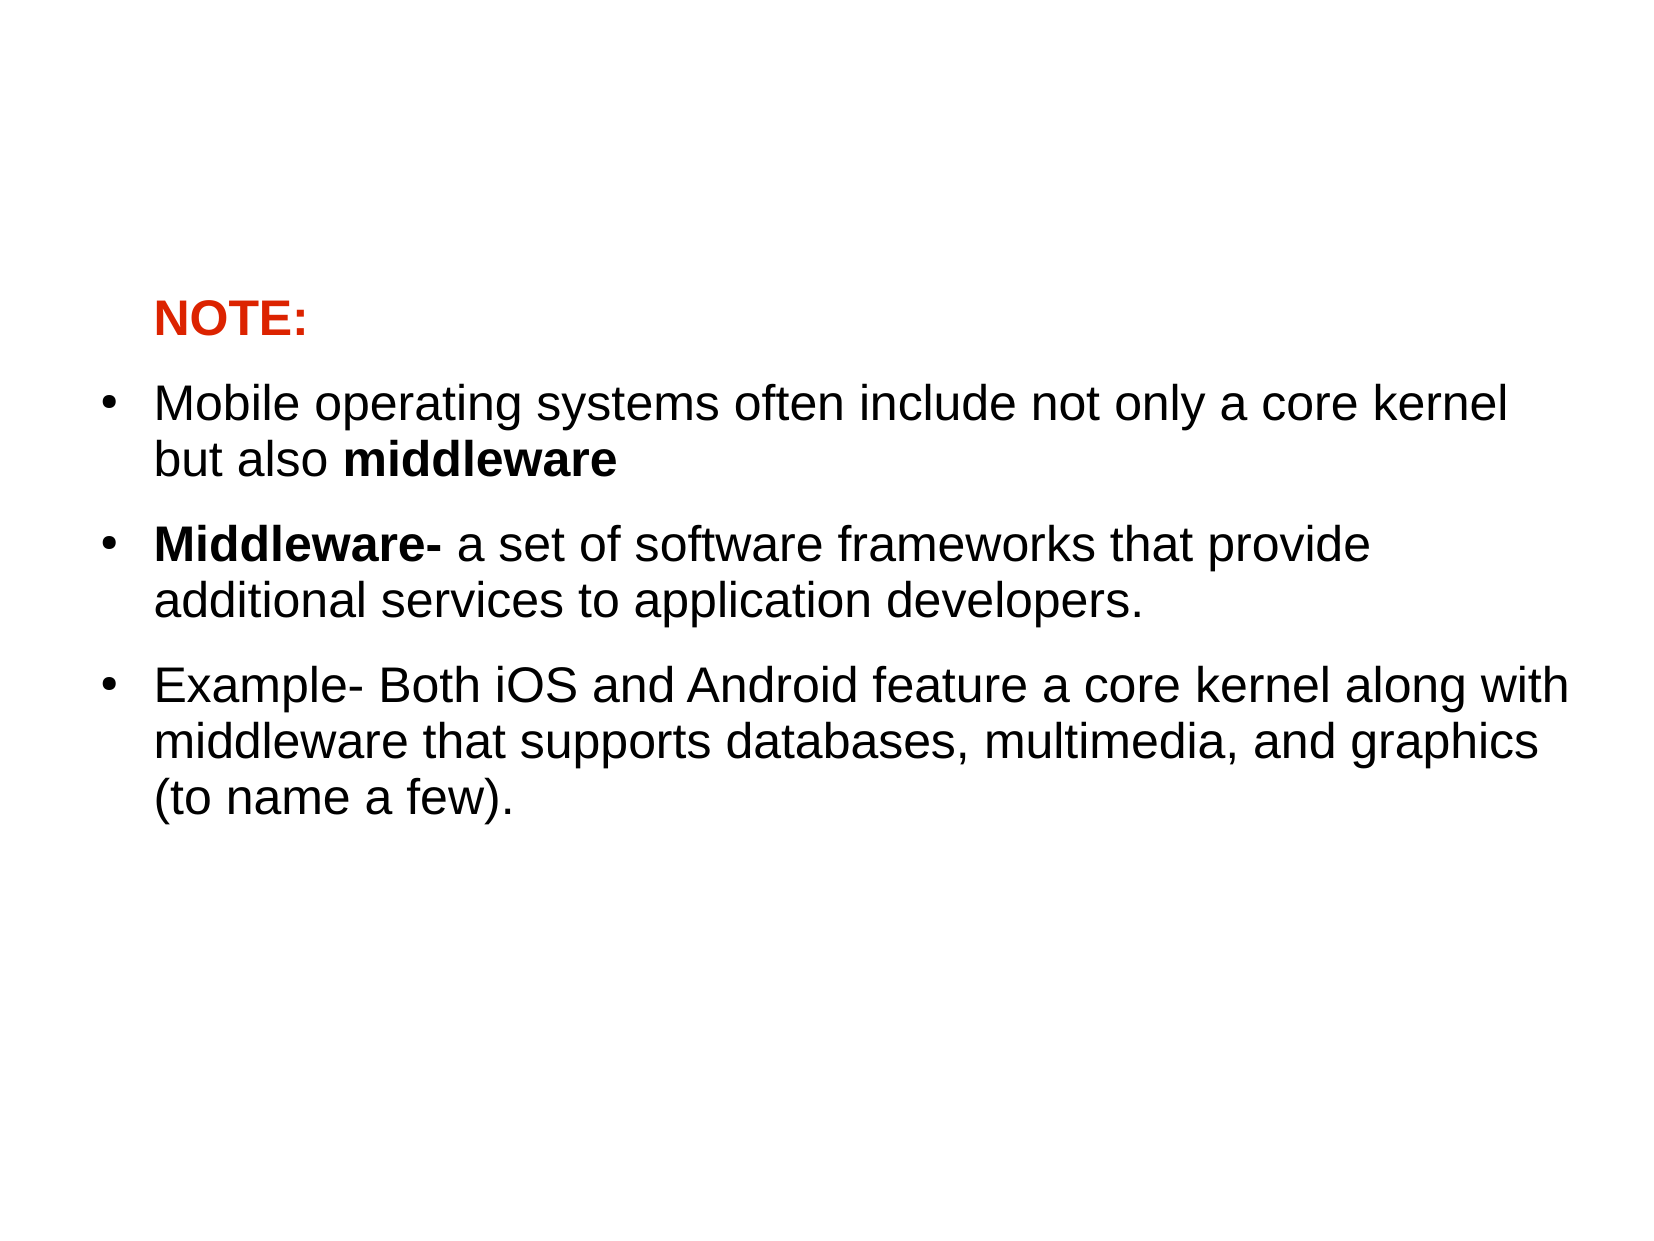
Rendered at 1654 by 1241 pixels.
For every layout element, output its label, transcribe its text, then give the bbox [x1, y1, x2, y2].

list NOTE: Mobile operating systems often include not only a core kernel but also middleware Middleware- a set of software frameworks that provide additional services to application developers. Example- Both iOS and Android feature a core kernel along with middleware that supports databases, multimedia, and graphics (to name a few). [82, 290, 1571, 1010]
